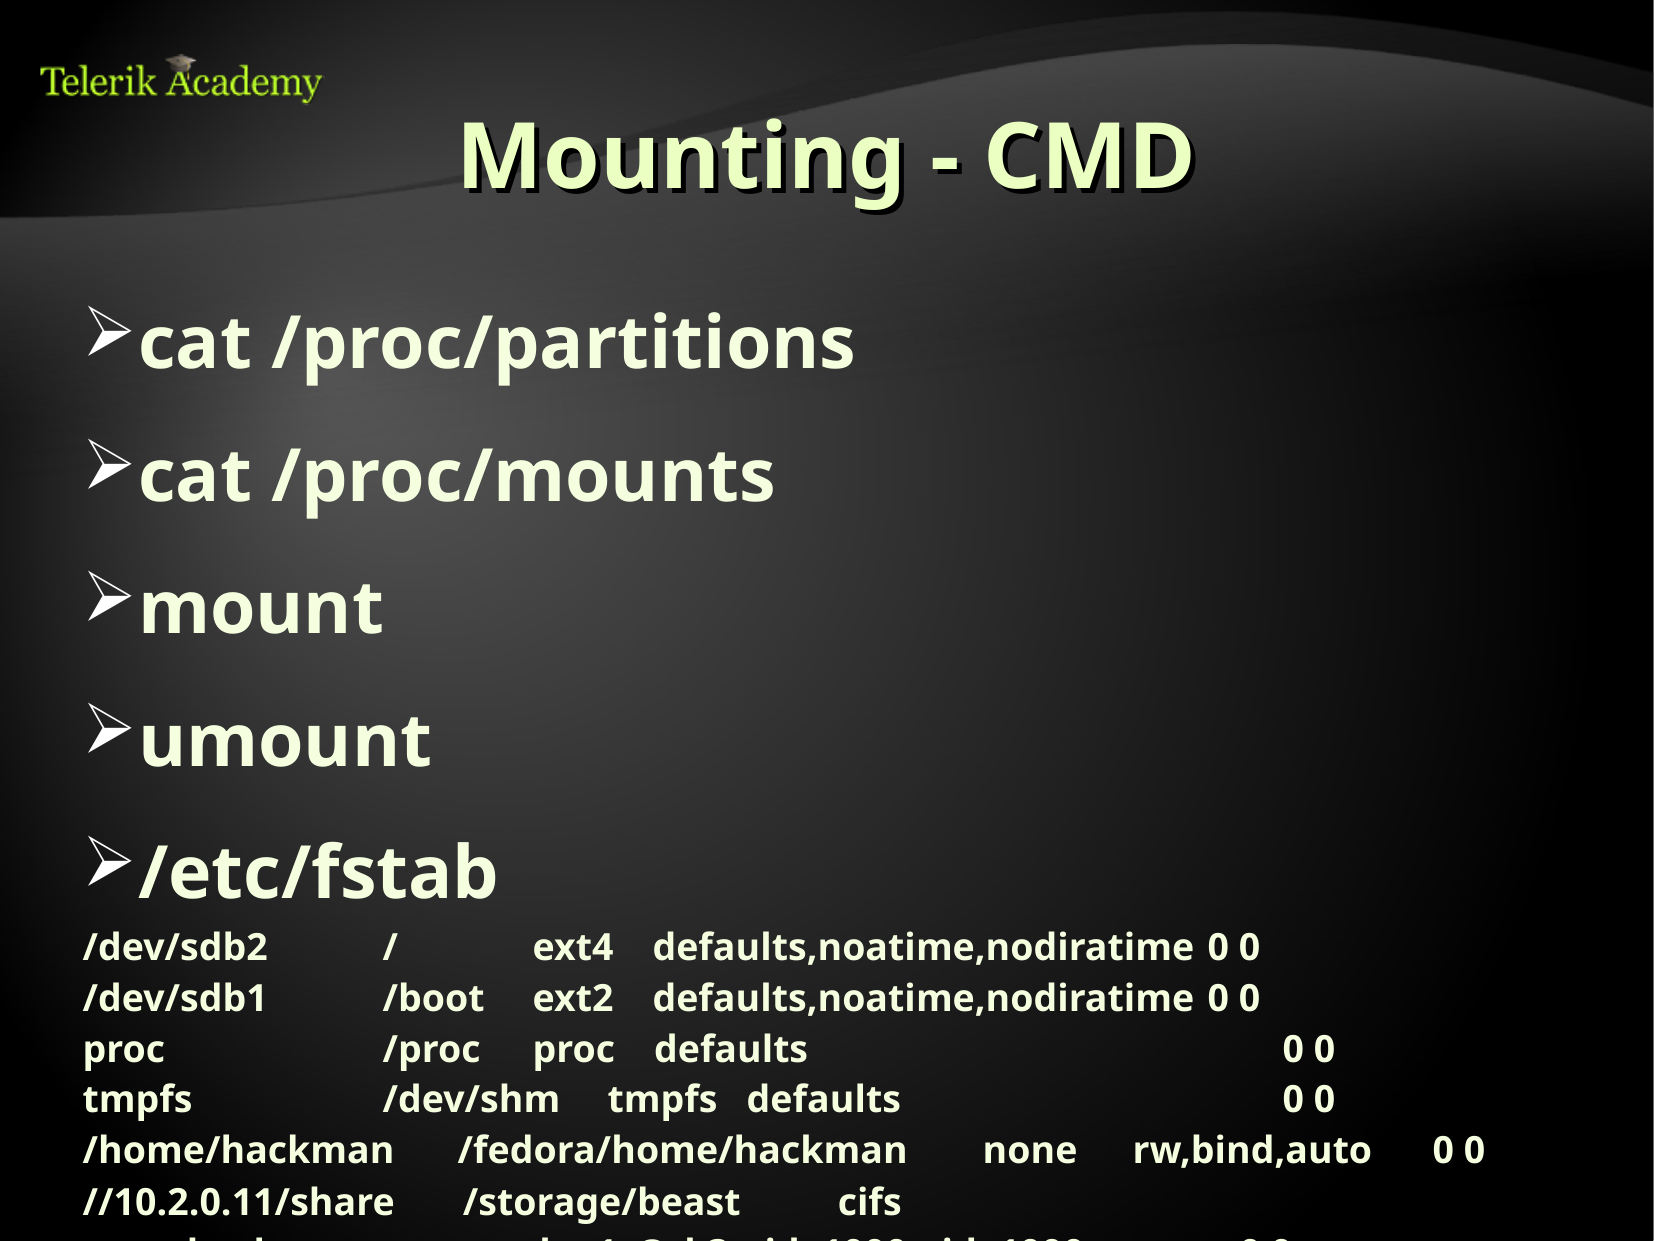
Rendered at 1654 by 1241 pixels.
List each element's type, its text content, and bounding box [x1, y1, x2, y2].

picture [0, 0, 1654, 1241]
list cat /proc/partitions cat /proc/mounts mount umount /etc/fstab /dev/sdb2 / ext4 defaults,noatime,nodiratime 0 0 /dev/sdb1 /boot ext2 defaults,noatime,nodiratime 0 0 proc /proc proc defaults 0 0 tmpfs /dev/shm tmpfs defaults 0 0 /home/hackman /fedora/home/hackman none rw,bind,auto 0 0 //10.2.0.11/share /storage/beast cifs user=hackman,password=p1r@tk3,uid=1000,gid=1000,noauto 0 0 [82, 290, 1538, 1241]
title Mounting - CMD [82, 49, 1571, 257]
